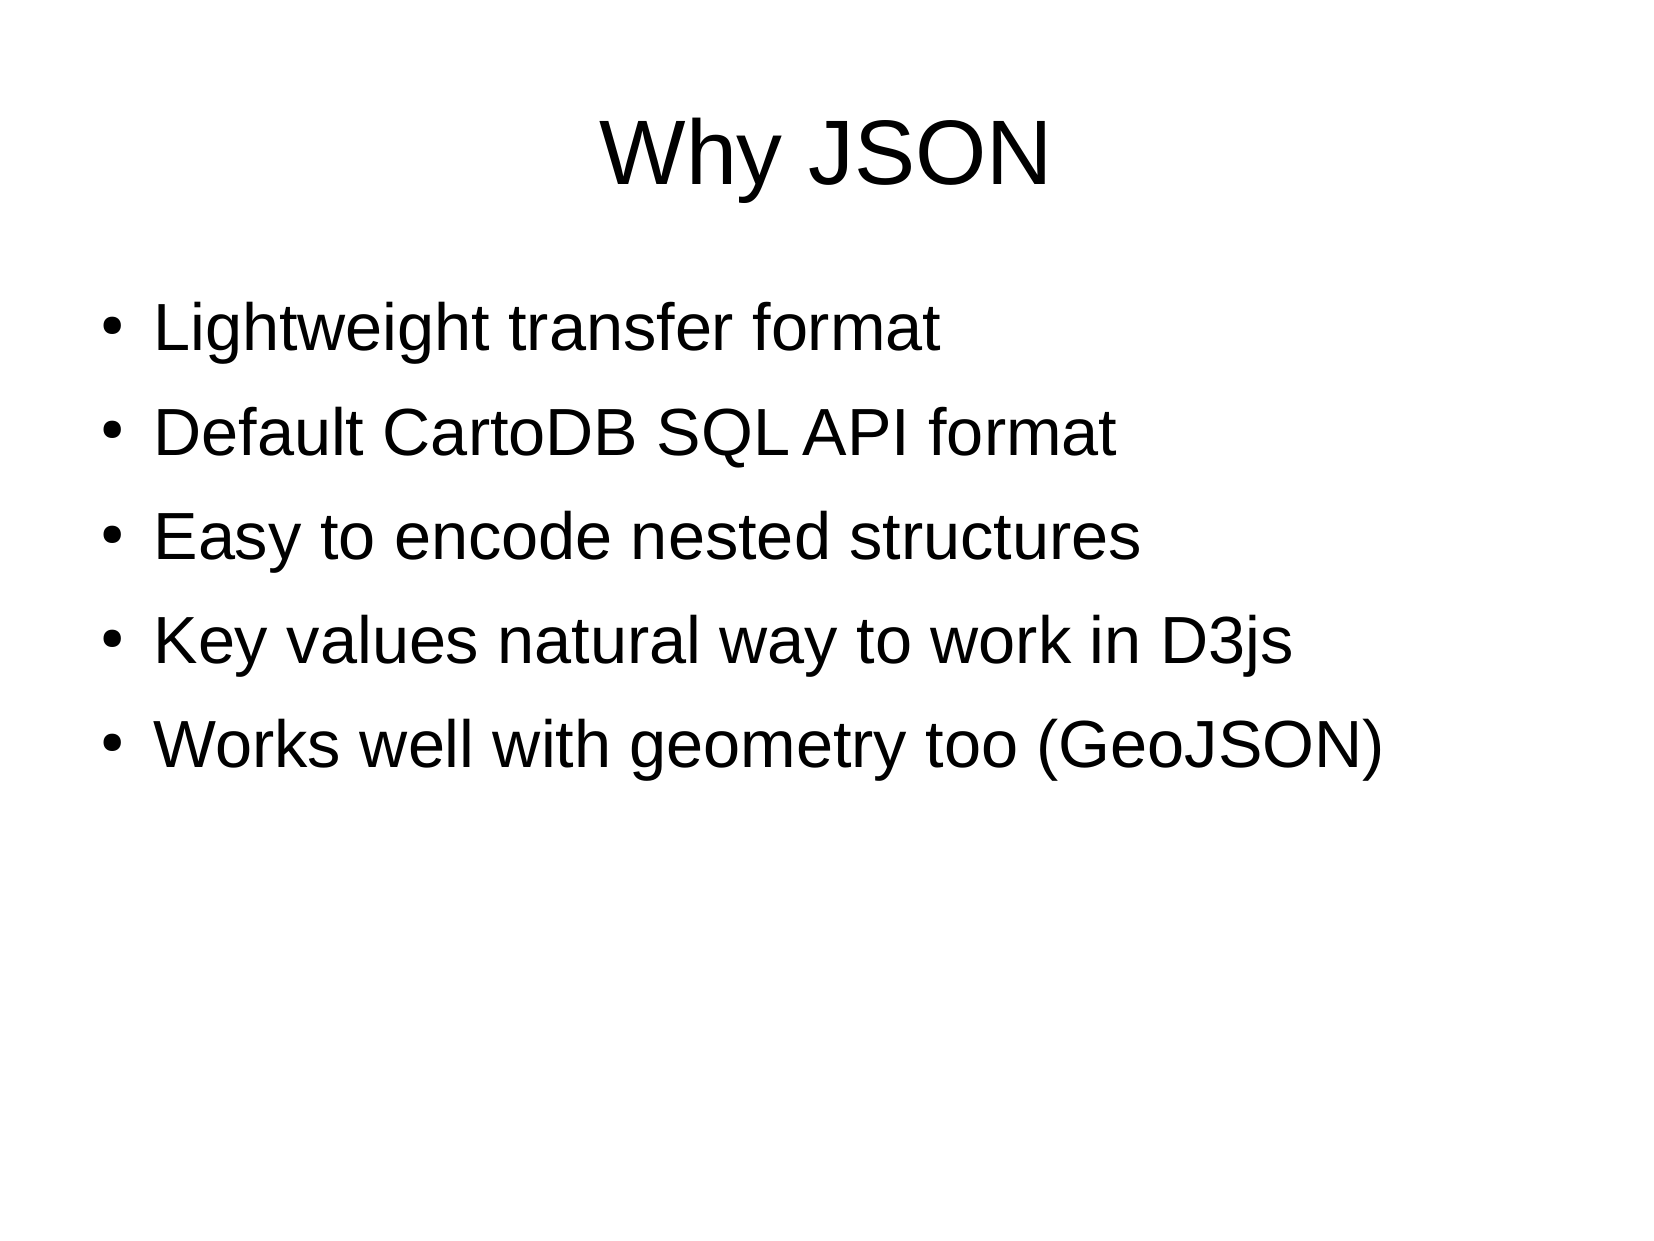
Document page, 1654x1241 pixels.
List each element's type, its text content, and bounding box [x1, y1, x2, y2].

list Lightweight transfer format Default CartoDB SQL API format Easy to encode nested structures Key values natural way to work in D3js Works well with geometry too (GeoJSON) [82, 290, 1571, 1010]
title Why JSON [82, 49, 1571, 257]
